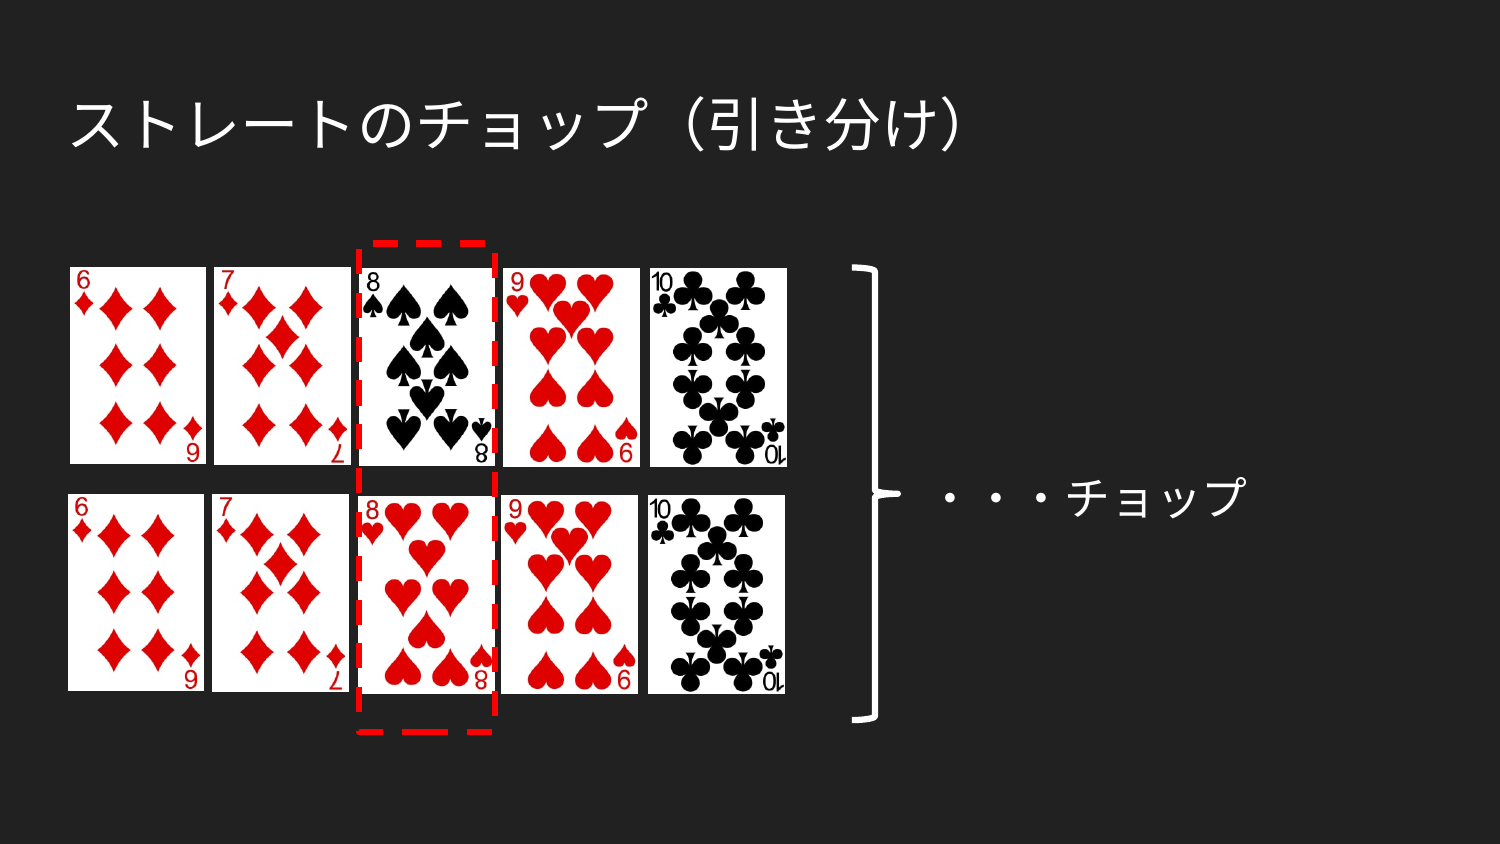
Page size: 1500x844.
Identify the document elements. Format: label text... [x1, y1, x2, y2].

picture [648, 495, 785, 694]
picture [214, 267, 351, 465]
picture [359, 268, 495, 466]
text_box ・・・チョップ [912, 454, 1500, 533]
picture [70, 267, 206, 464]
picture [650, 268, 787, 467]
title ストレートのチョップ（引き分け） [51, 72, 1449, 167]
picture [68, 494, 204, 691]
picture [501, 495, 638, 694]
picture [212, 494, 349, 692]
picture [503, 268, 640, 467]
picture [358, 496, 495, 694]
